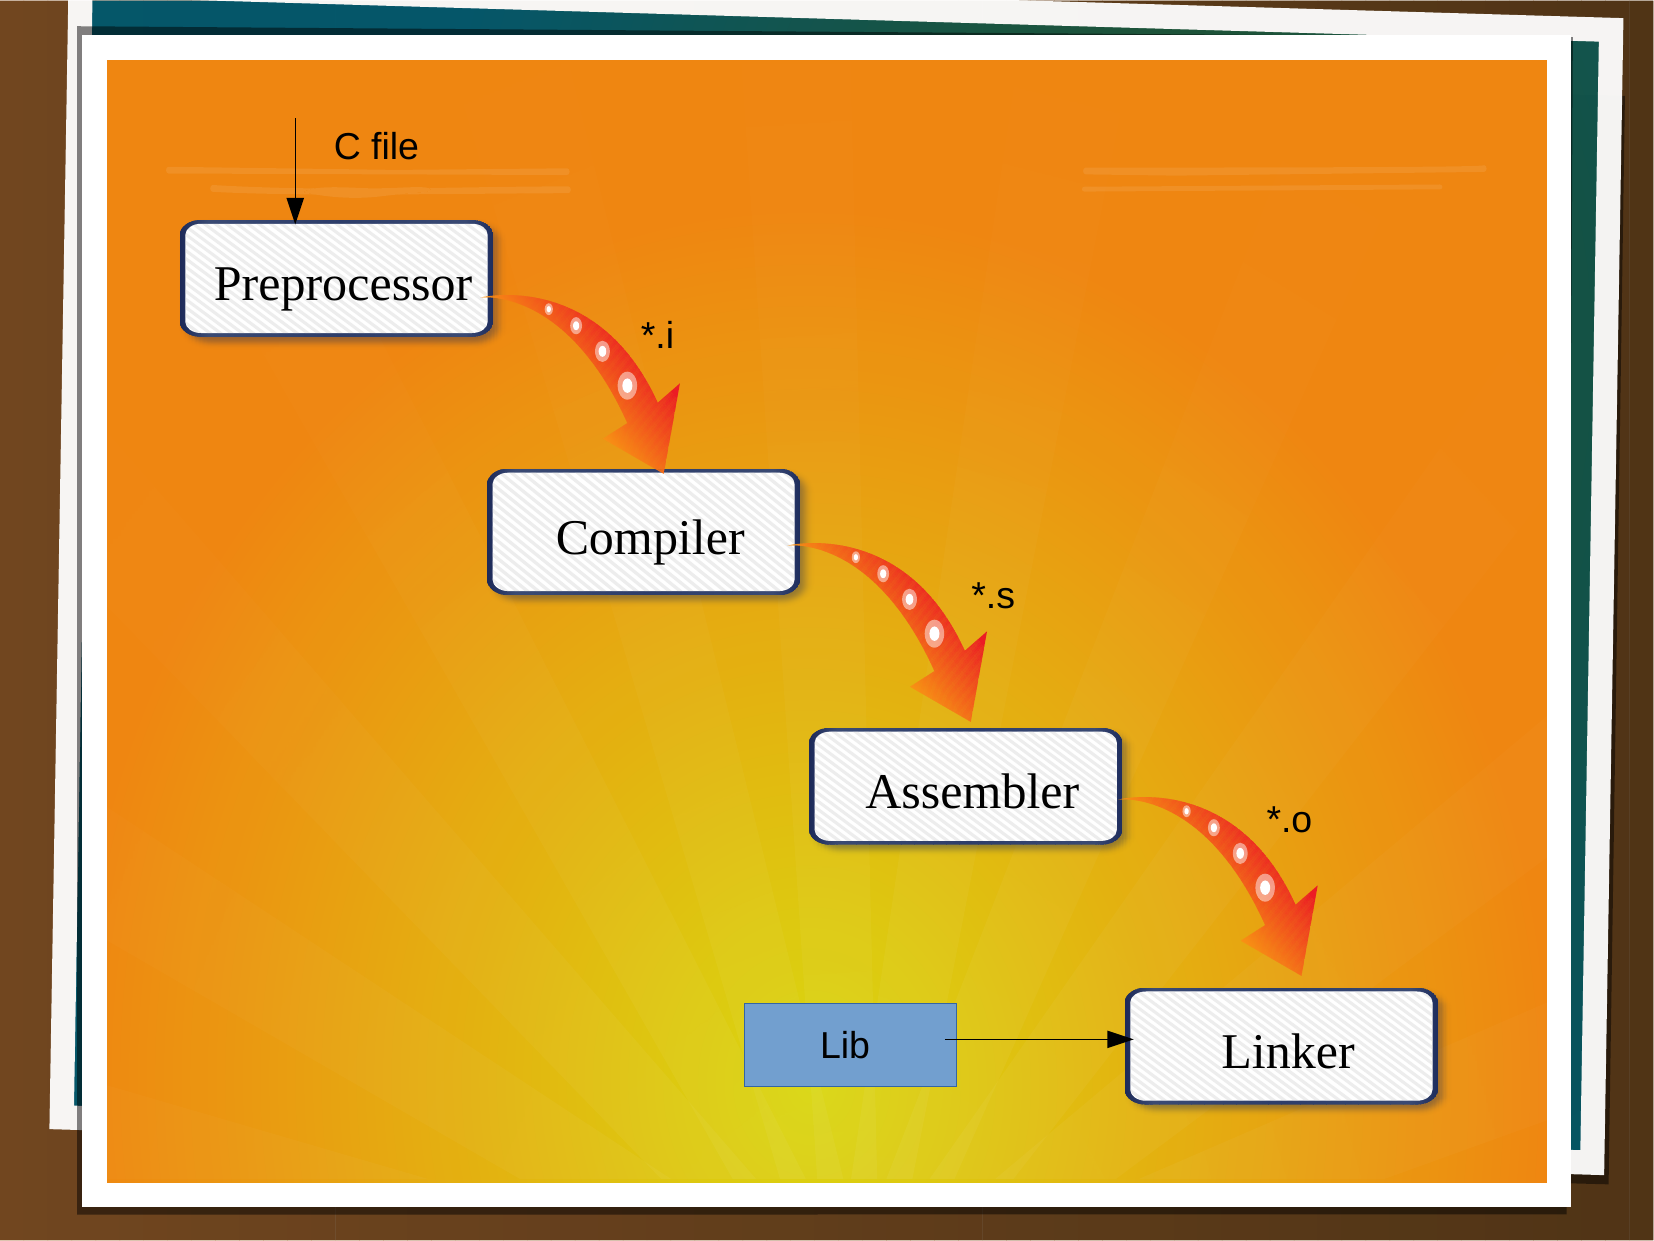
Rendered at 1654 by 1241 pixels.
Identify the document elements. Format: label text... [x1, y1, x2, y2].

text_box Lib [744, 1003, 957, 1087]
text_box *.o [1251, 791, 1359, 849]
text_box C file [318, 118, 579, 175]
text_box *.s [956, 566, 1099, 624]
picture [165, 212, 1467, 1123]
text_box *.i [625, 307, 827, 364]
